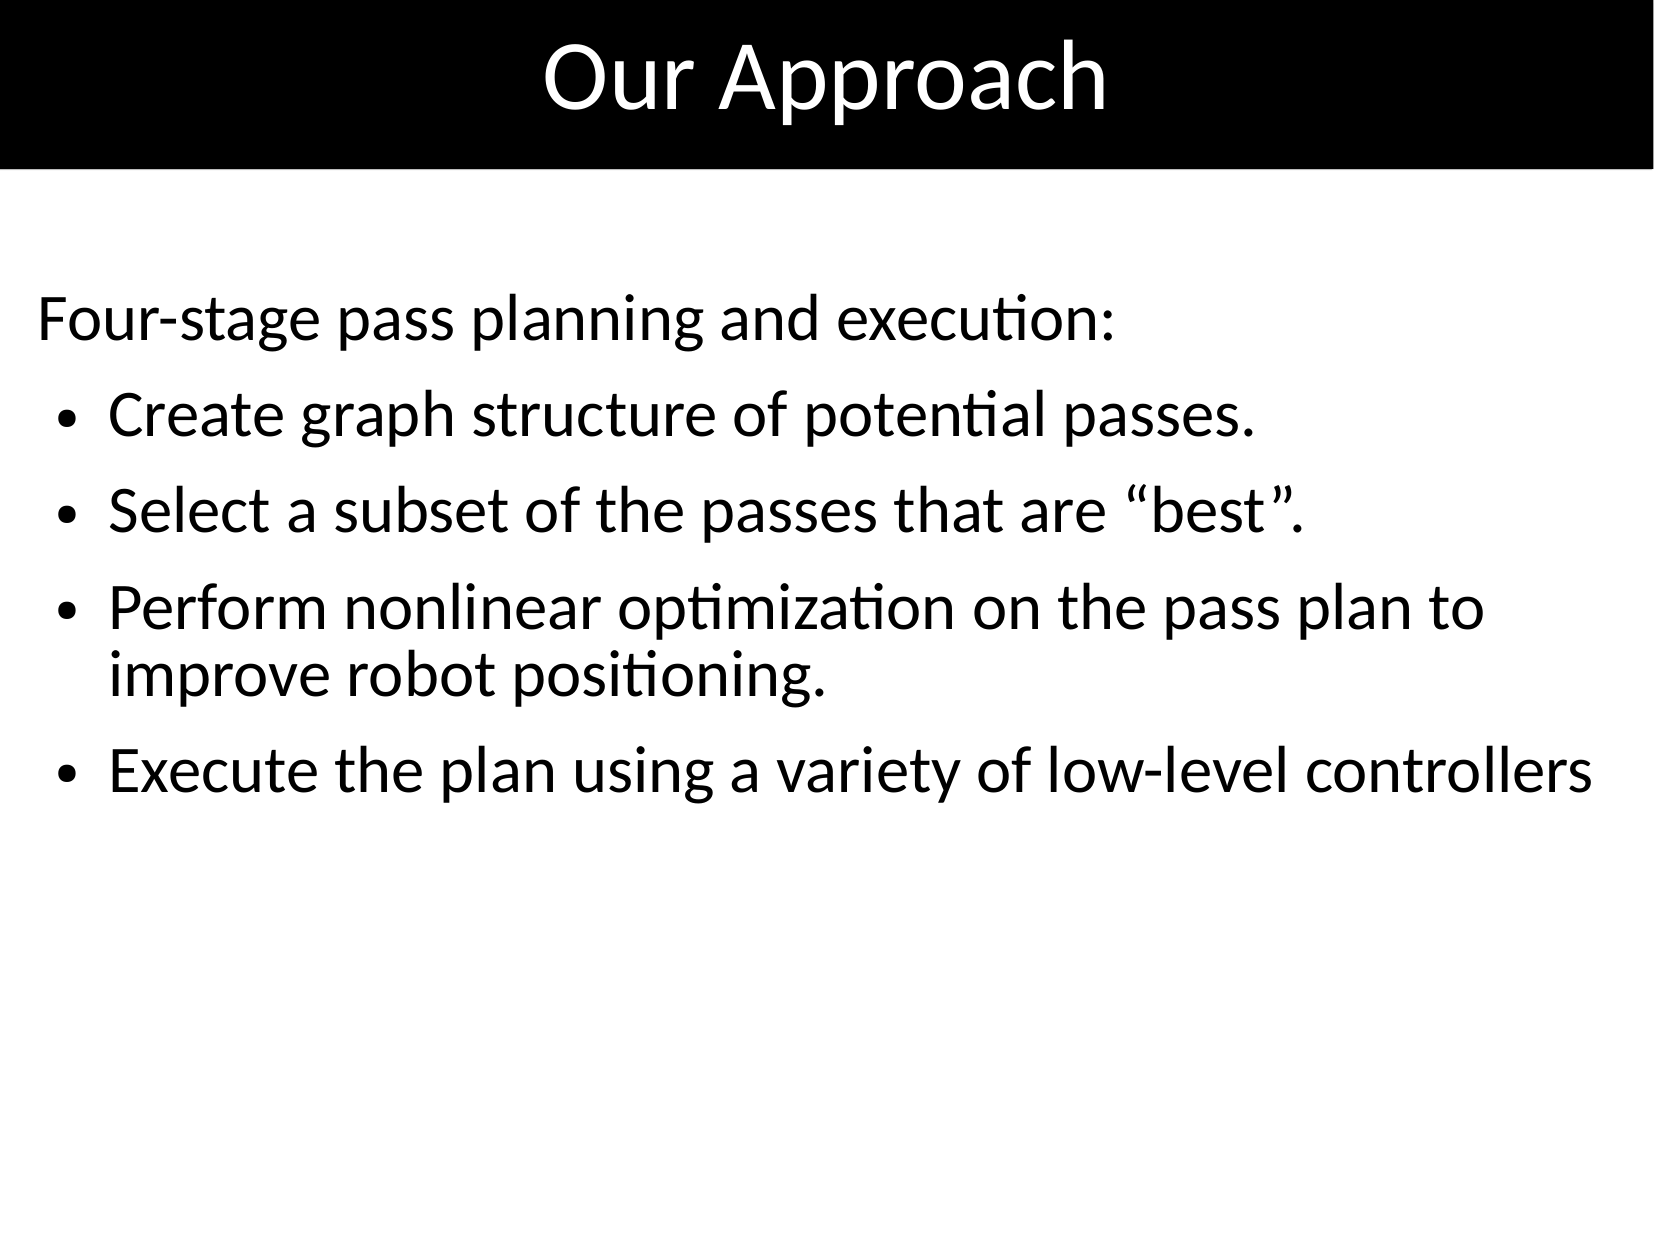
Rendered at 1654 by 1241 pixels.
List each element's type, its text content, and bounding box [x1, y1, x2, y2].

list Four-stage pass planning and execution: Create graph structure of potential passes. Select a subset of the passes that are “best”. Perform nonlinear optimization on the pass plan to improve robot positioning. Execute the plan using a variety of low-level controllers [37, 193, 1613, 1201]
title Our Approach [0, 0, 1654, 169]
